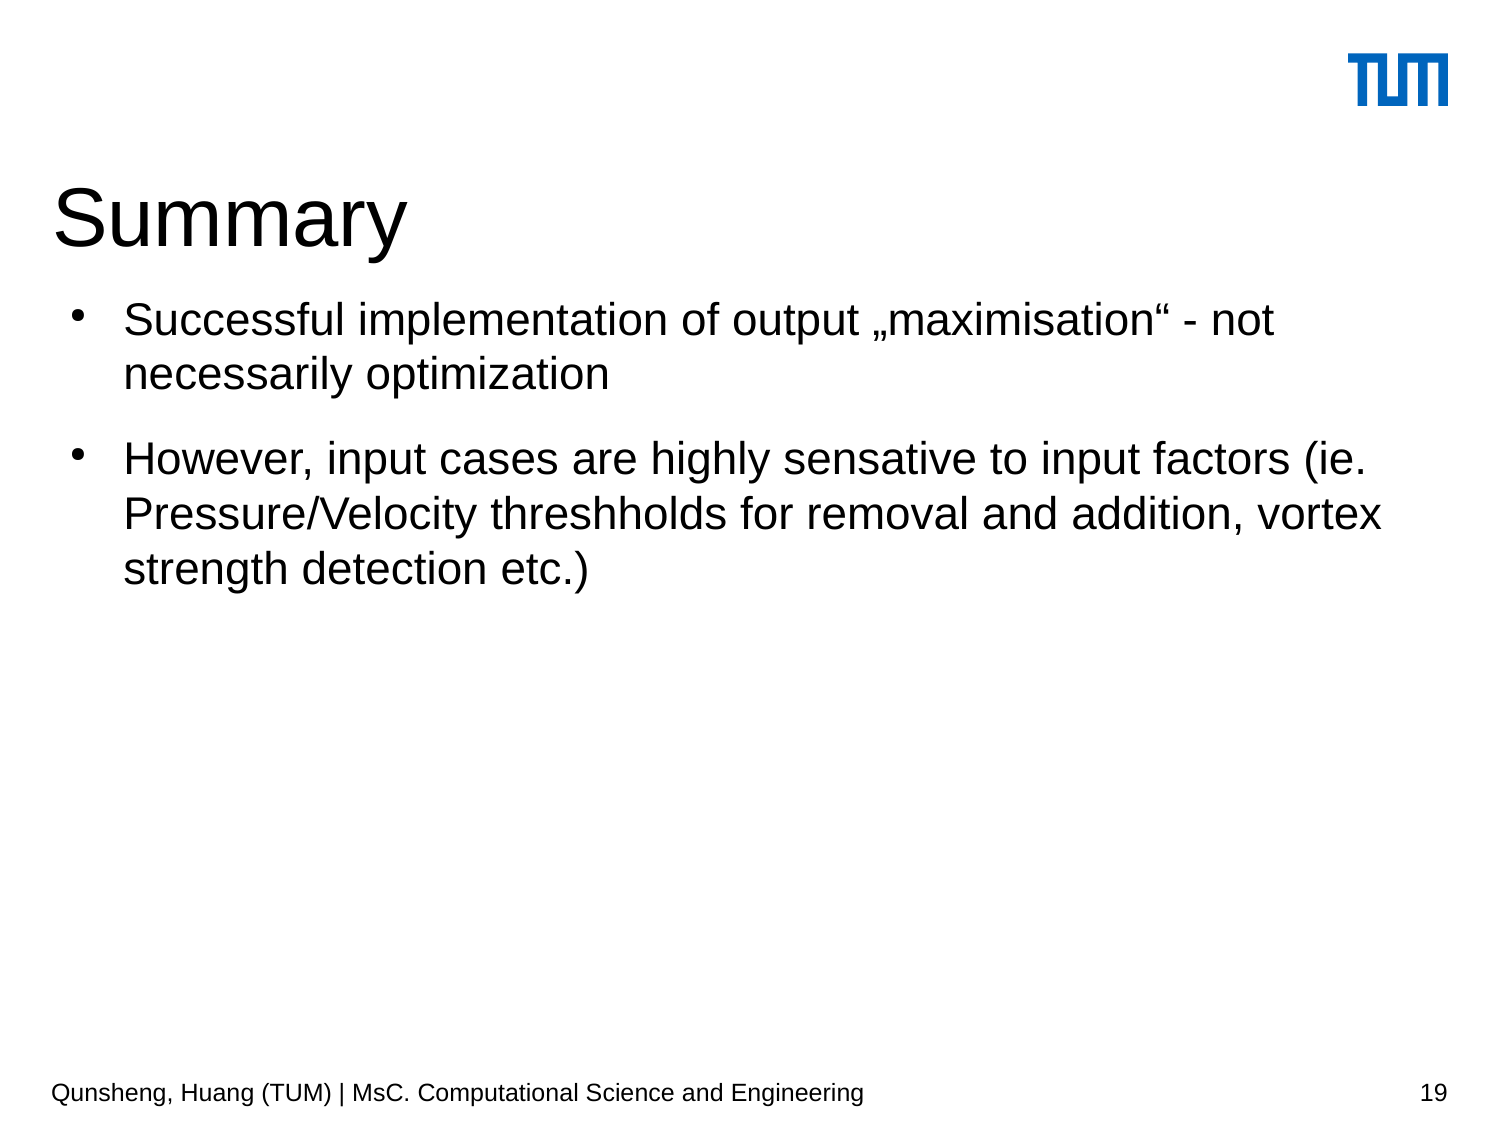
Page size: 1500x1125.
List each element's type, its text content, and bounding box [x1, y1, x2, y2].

title Summary [52, 163, 1449, 231]
list Successful implementation of output „maximisation“ - not necessarily optimization However, input cases are highly sensative to input factors (ie. Pressure/Velocity threshholds for removal and addition, vortex strength detection etc.) [52, 289, 1449, 1060]
slide_number <number> [1111, 1061, 1448, 1122]
